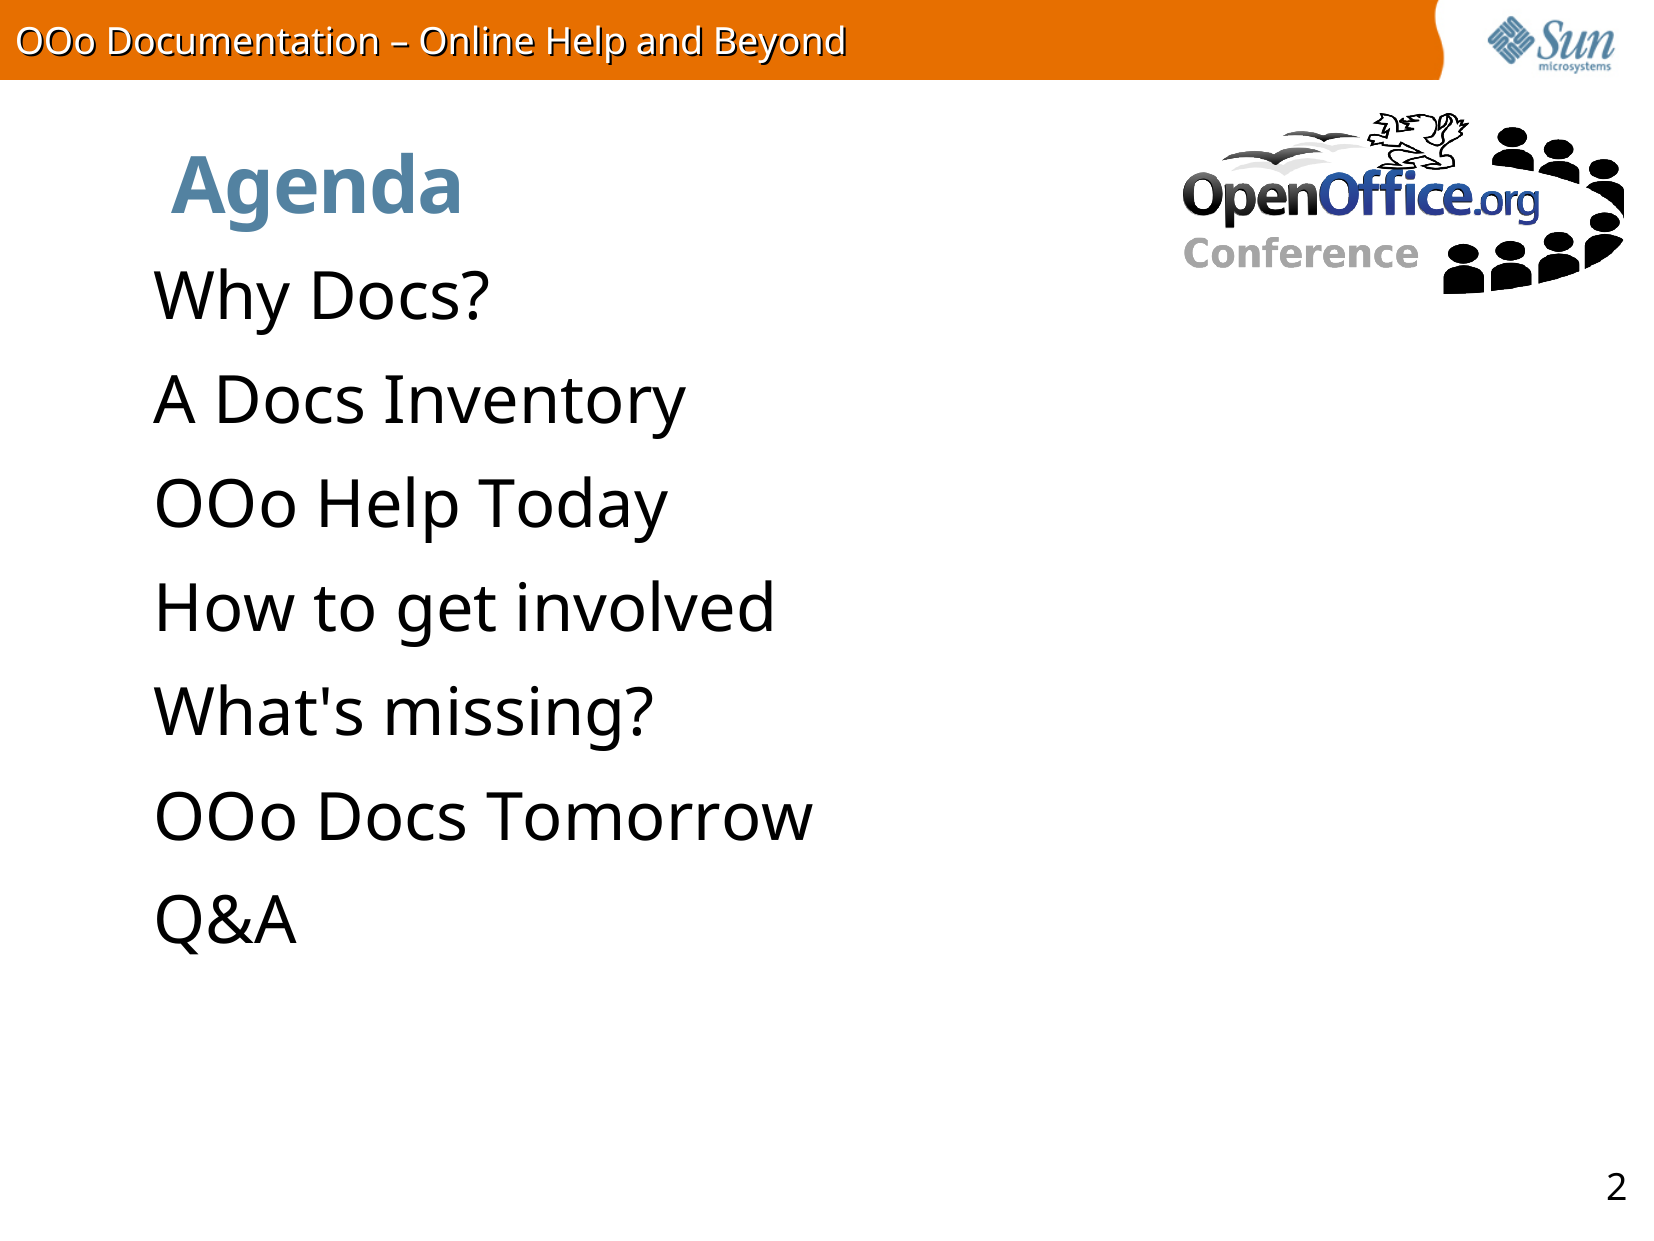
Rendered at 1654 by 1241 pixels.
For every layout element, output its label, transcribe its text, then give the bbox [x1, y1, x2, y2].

picture [0, 0, 1654, 80]
picture [1183, 113, 1624, 294]
title Agenda [82, 135, 1183, 250]
list Why Docs? A Docs Inventory OOo Help Today How to get involved What's missing? OOo Docs Tomorrow Q&A [134, 258, 1401, 1062]
